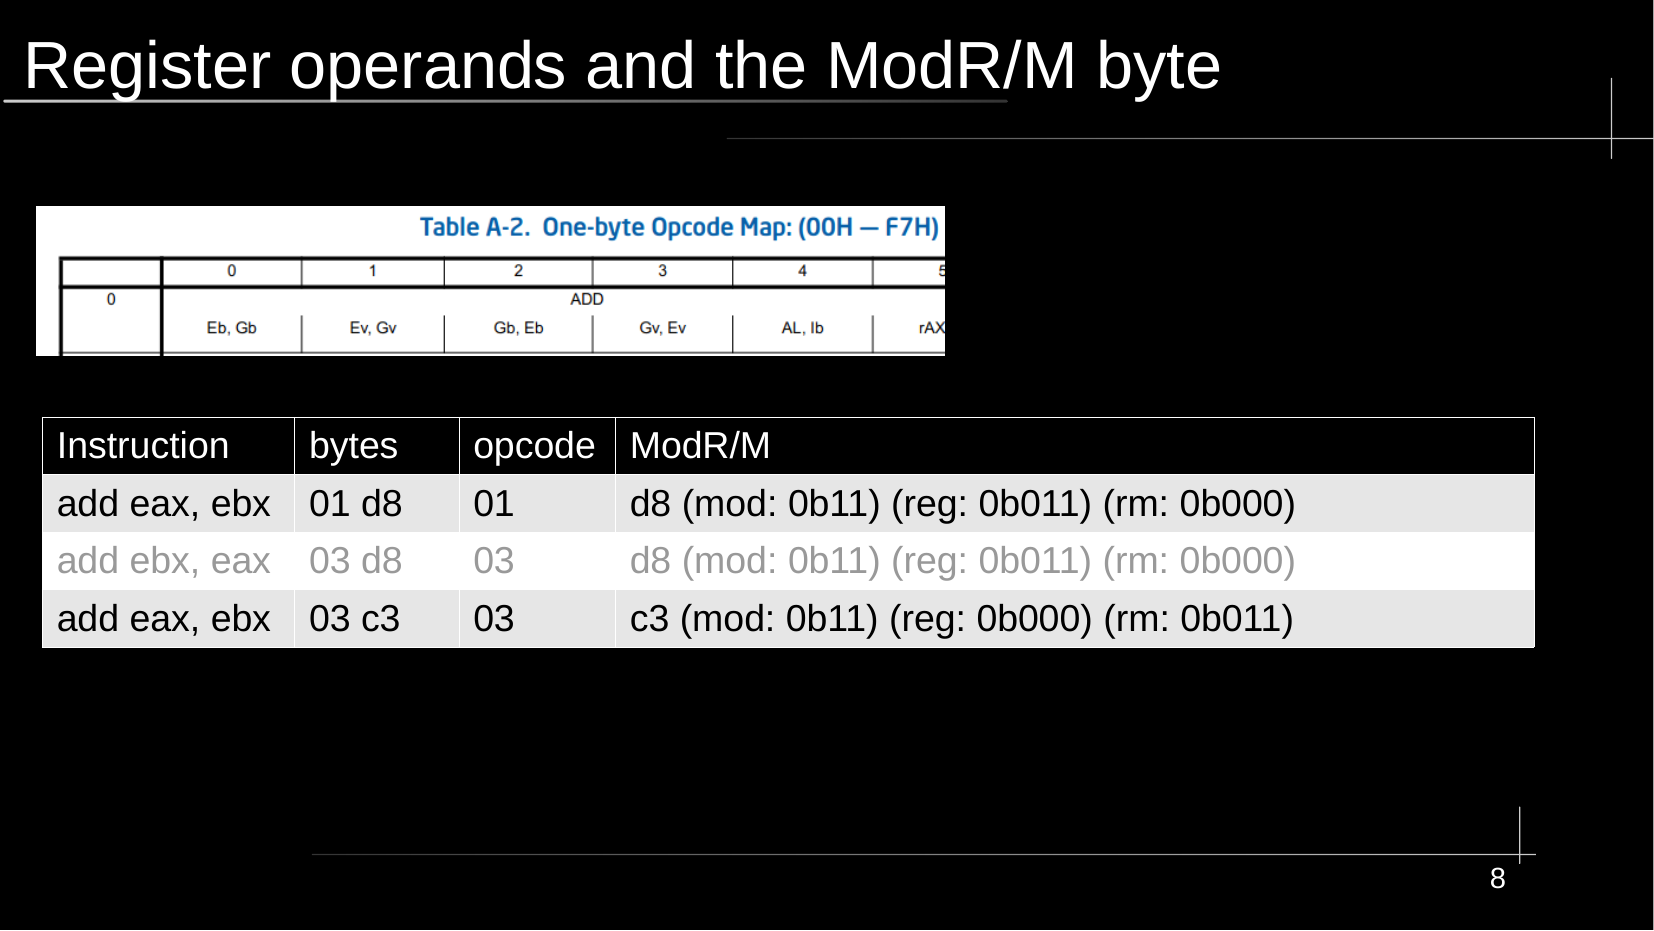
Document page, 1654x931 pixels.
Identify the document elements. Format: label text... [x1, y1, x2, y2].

table_cell c3 (mod: 0b11) (reg: 0b000) (rm: 0b011) [616, 590, 1534, 647]
table_cell 01 [460, 475, 615, 532]
table_cell add eax, ebx [43, 590, 294, 647]
table_cell add eax, ebx [43, 475, 294, 532]
table_cell 01 d8 [295, 475, 459, 532]
table_cell 03 [460, 590, 615, 647]
table_cell add ebx, eax [43, 533, 294, 589]
table_cell d8 (mod: 0b11) (reg: 0b011) (rm: 0b000) [616, 475, 1534, 532]
table_header bytes [295, 418, 459, 474]
table_cell 03 c3 [295, 590, 459, 647]
title Register operands and the ModR/M byte [23, 11, 1589, 119]
table_header Instruction [43, 418, 294, 474]
table_header ModR/M [616, 418, 1534, 474]
table_cell 03 [460, 533, 615, 589]
picture [36, 206, 945, 356]
table_cell 03 d8 [295, 533, 459, 589]
table_cell d8 (mod: 0b11) (reg: 0b011) (rm: 0b000) [616, 533, 1534, 589]
table_header opcode [460, 418, 615, 474]
